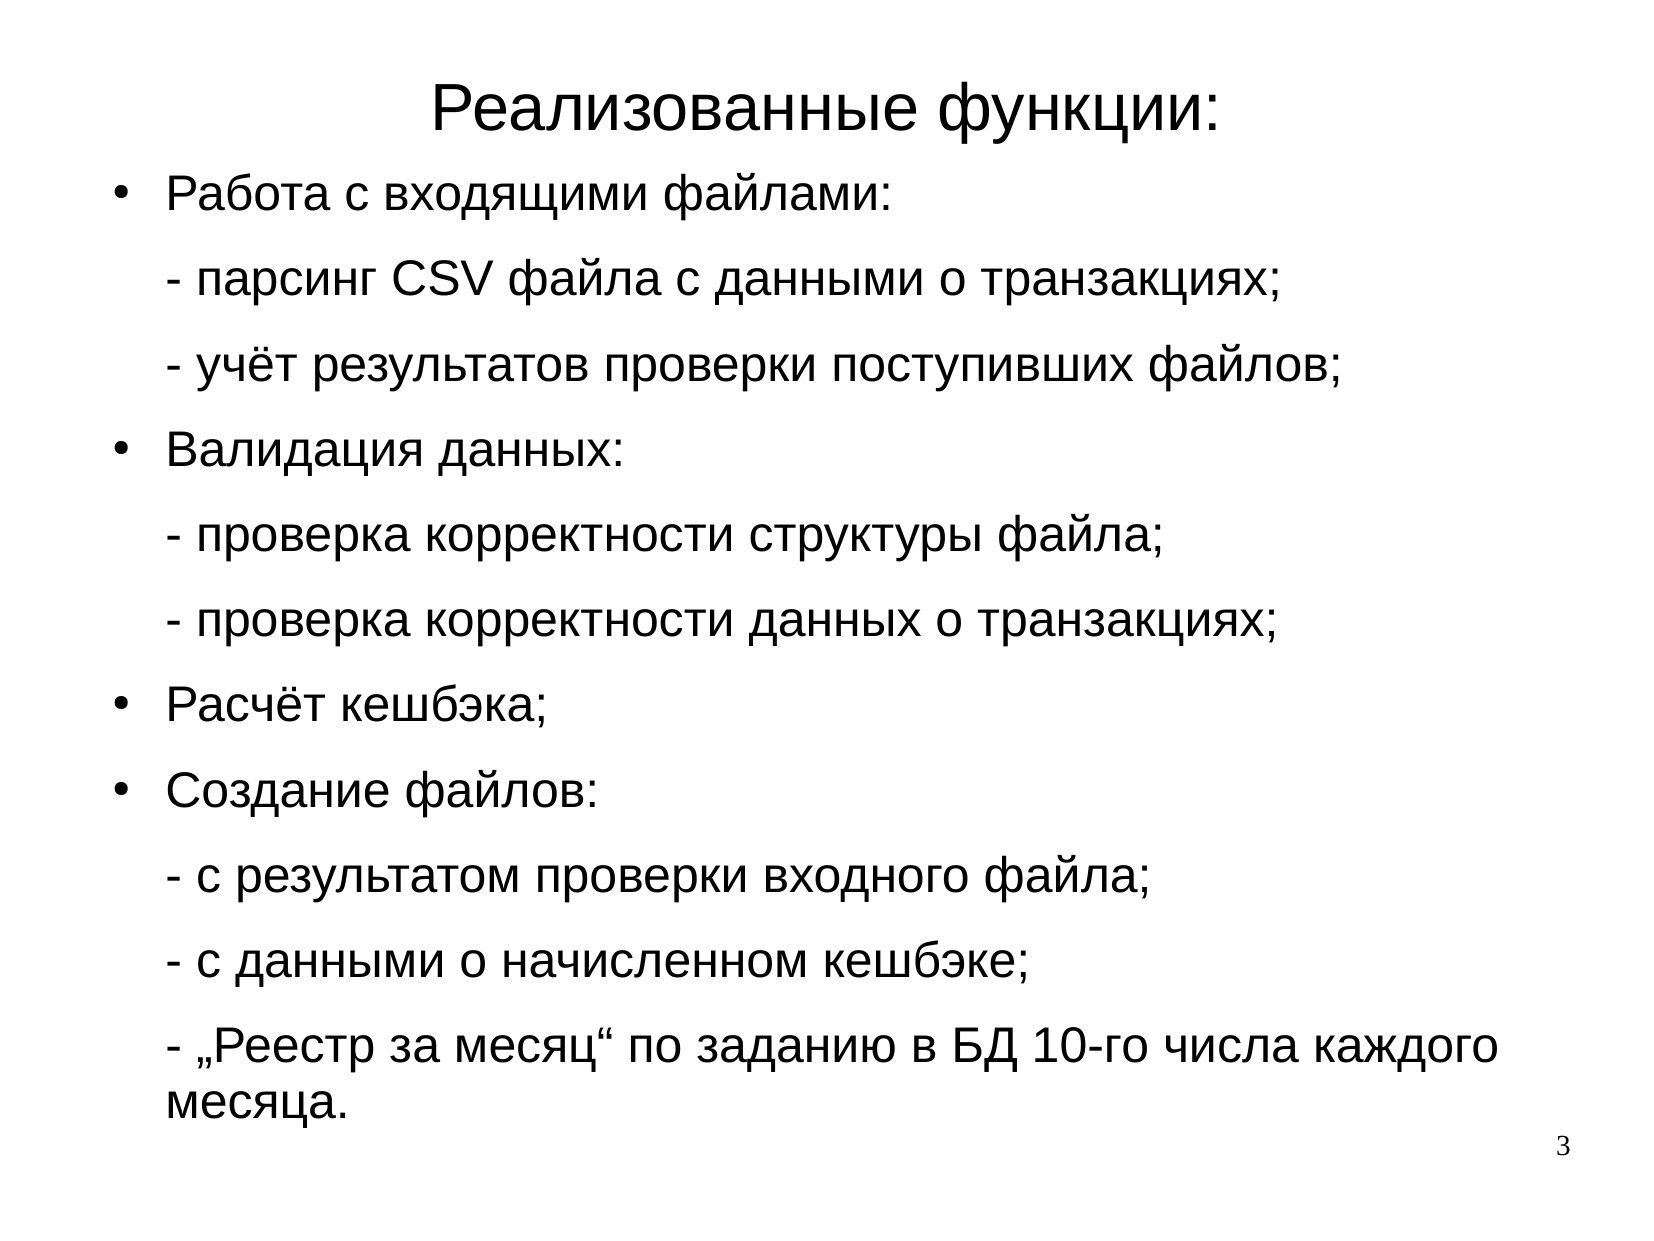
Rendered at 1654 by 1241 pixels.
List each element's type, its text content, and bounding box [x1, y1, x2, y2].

title Реализованные функции: [82, 49, 1571, 166]
list Работа с входящими файлами: - парсинг CSV файла с данными о транзакциях; - учёт результатов проверки поступивших файлов; Валидация данных: - проверка корректности структуры файла; - проверка корректности данных о транзакциях; Расчёт кешбэка; Создание файлов: - с результатом проверки входного файла; - с данными о начисленном кешбэке; - „Реестр за месяц“ по заданию в БД 10-го числа каждого месяца. [94, 165, 1583, 1212]
